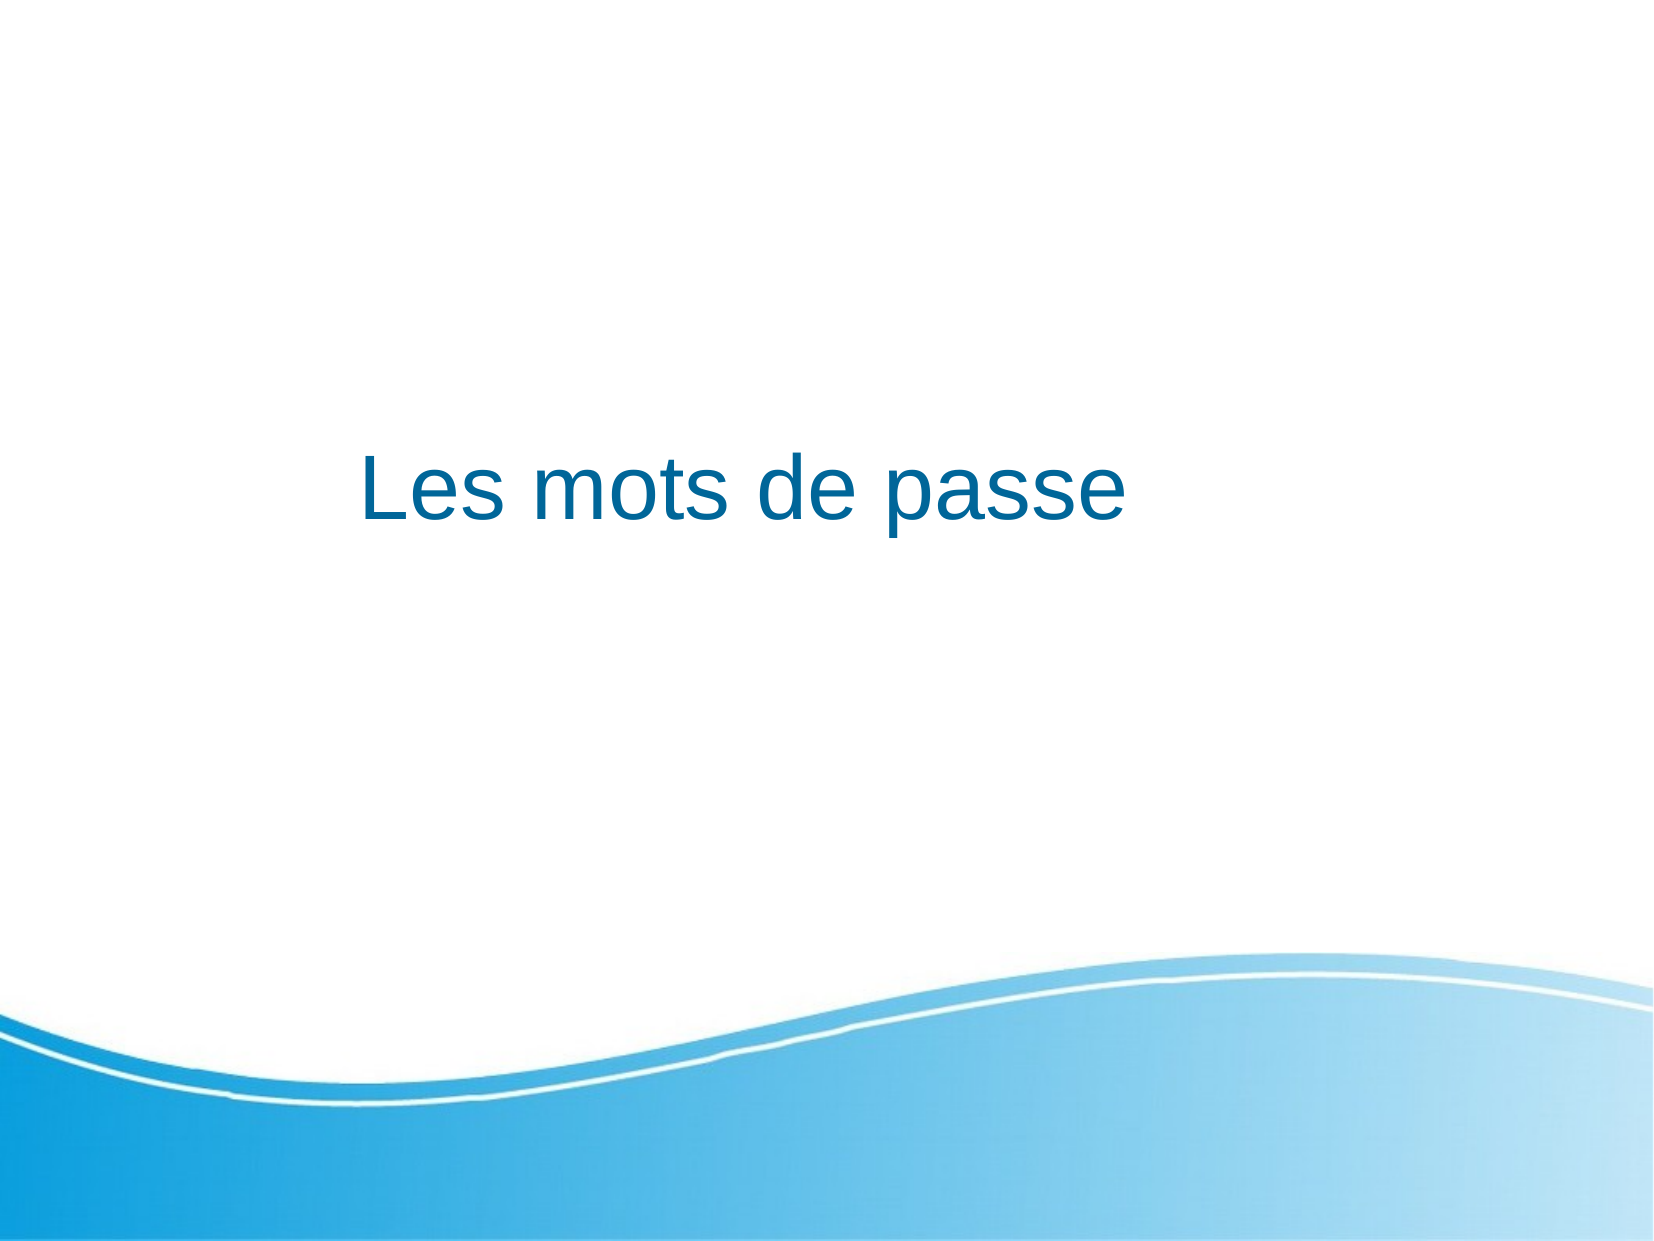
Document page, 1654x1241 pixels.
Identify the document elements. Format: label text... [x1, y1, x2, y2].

title Les mots de passe [0, 384, 1489, 592]
picture [0, 952, 1654, 1241]
